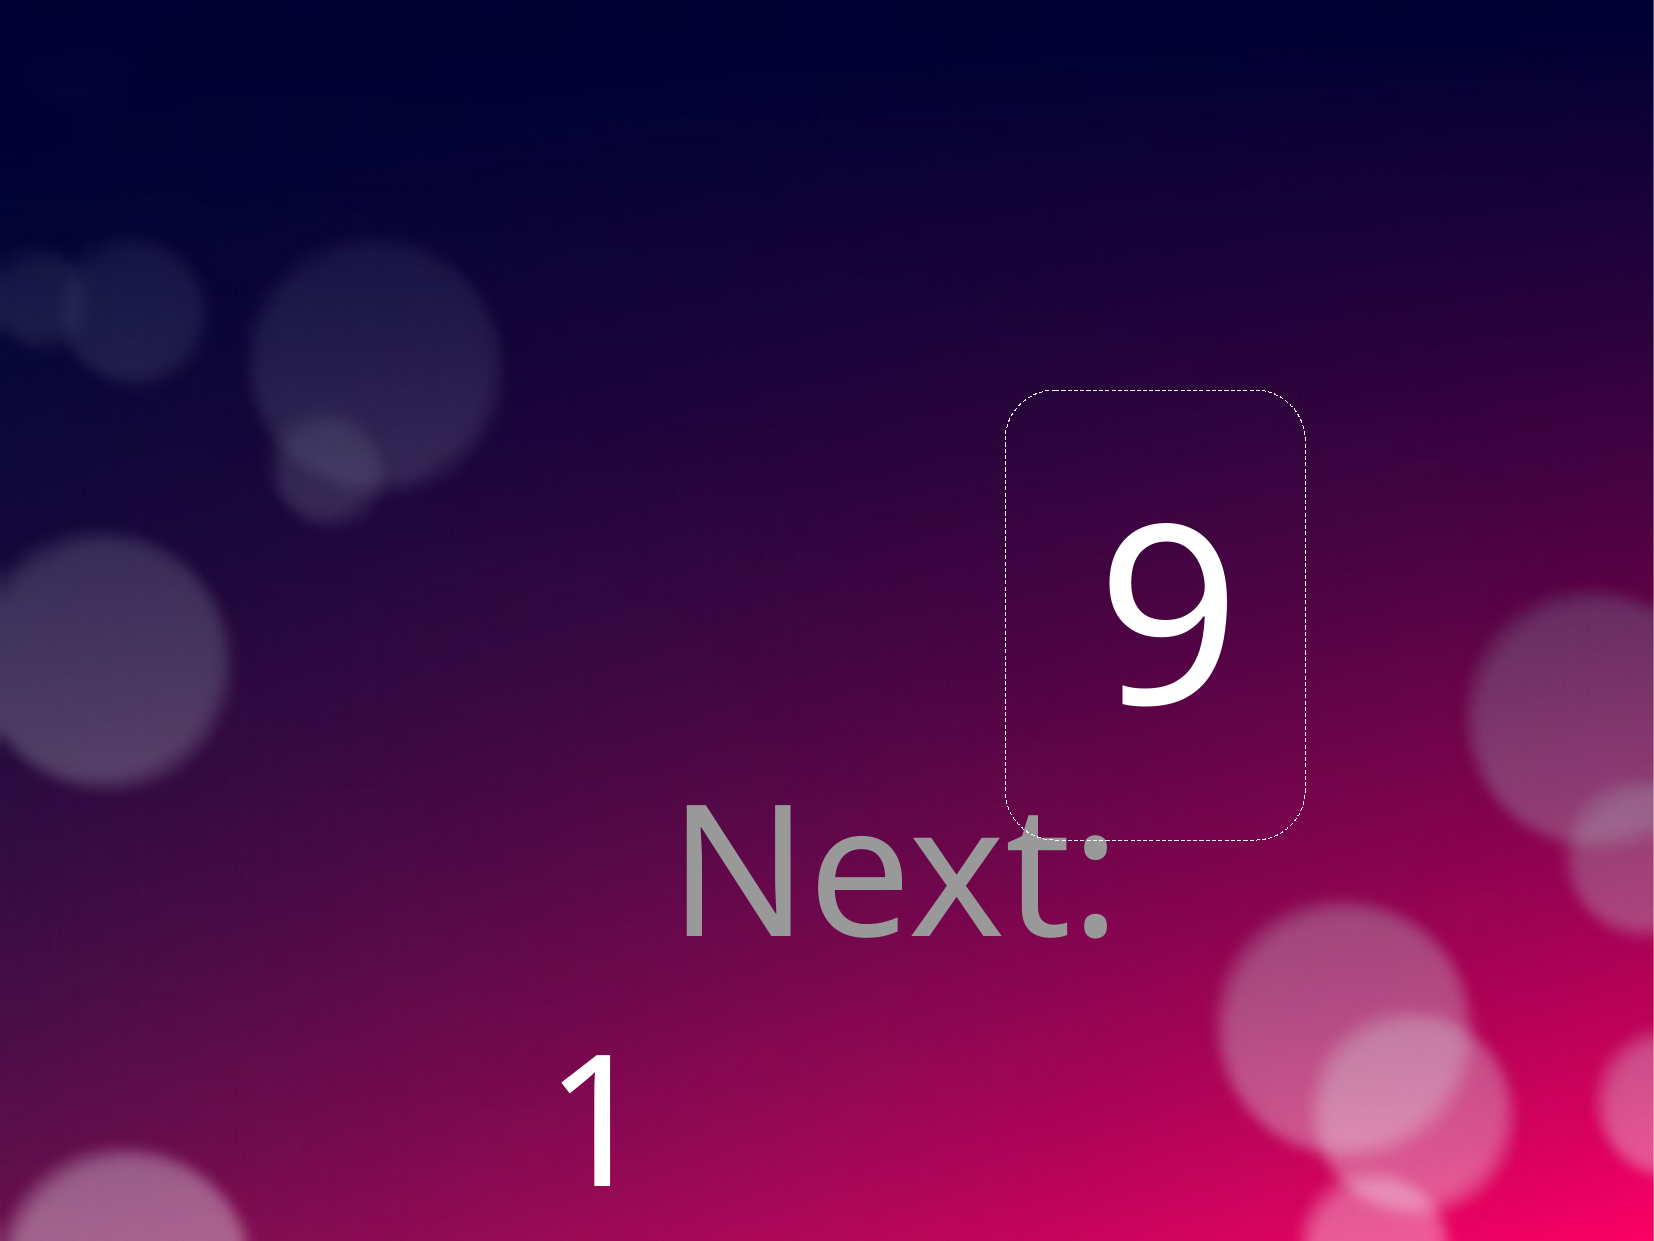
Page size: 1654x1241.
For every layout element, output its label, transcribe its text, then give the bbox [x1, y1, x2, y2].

picture [0, 0, 1654, 1241]
title 9 [879, 360, 1255, 856]
title Next: 1 [510, 840, 1246, 1141]
